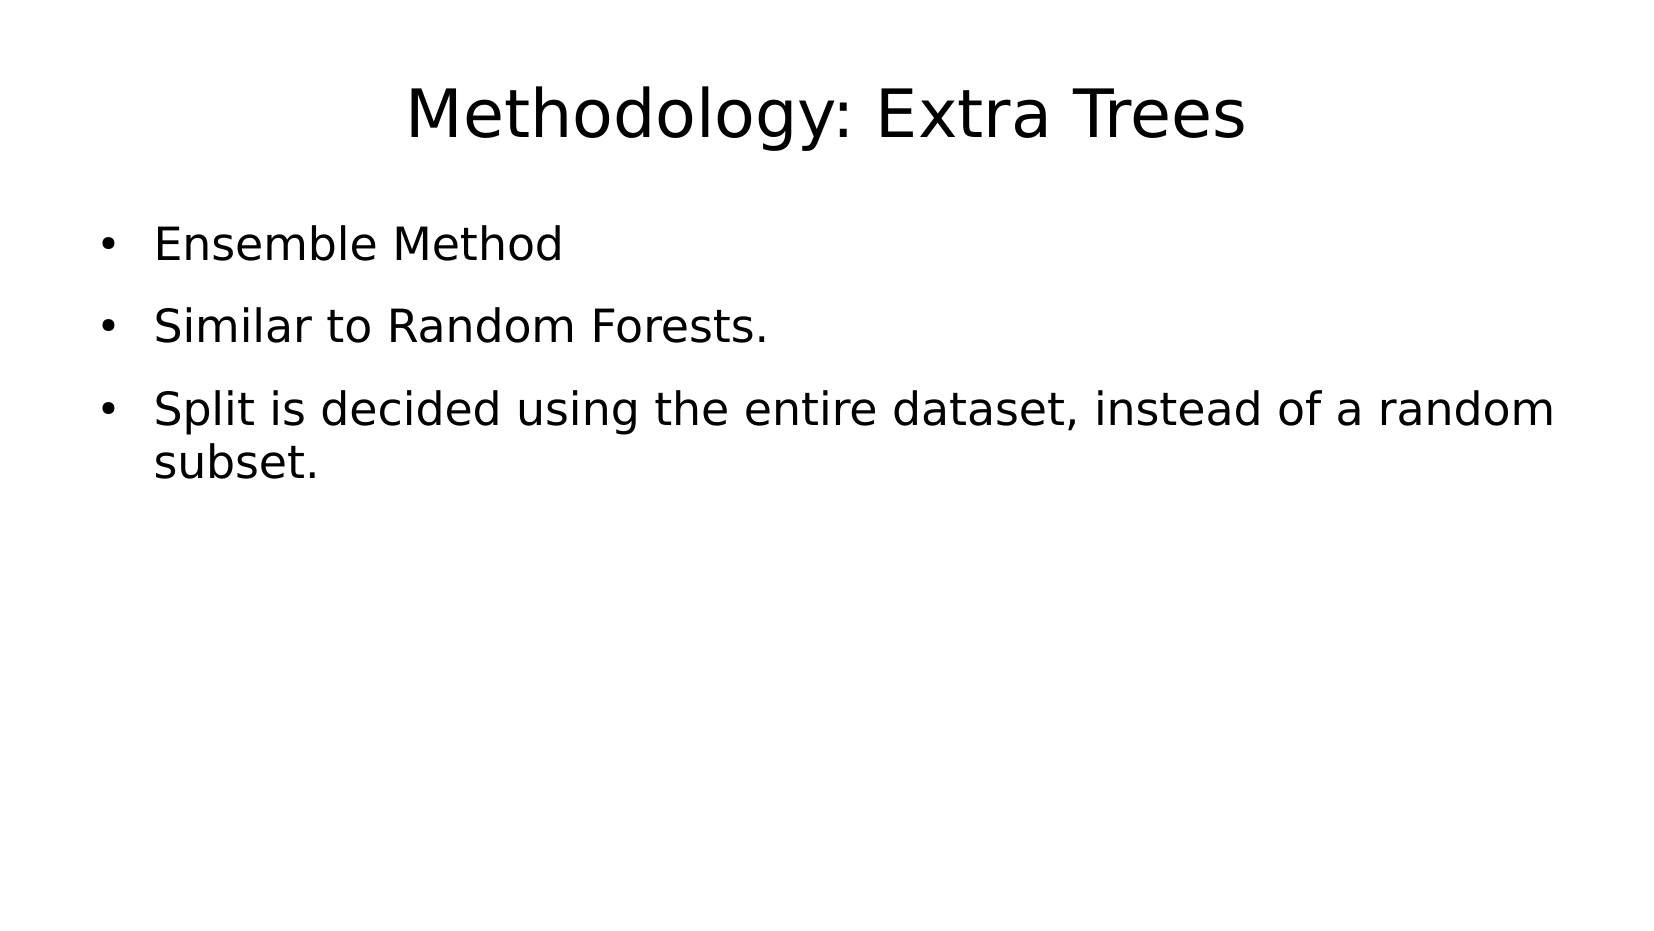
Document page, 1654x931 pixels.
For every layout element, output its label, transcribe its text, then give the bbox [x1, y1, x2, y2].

list Ensemble Method Similar to Random Forests. Split is decided using the entire dataset, instead of a random subset. [82, 217, 1571, 758]
title Methodology: Extra Trees [82, 37, 1571, 193]
